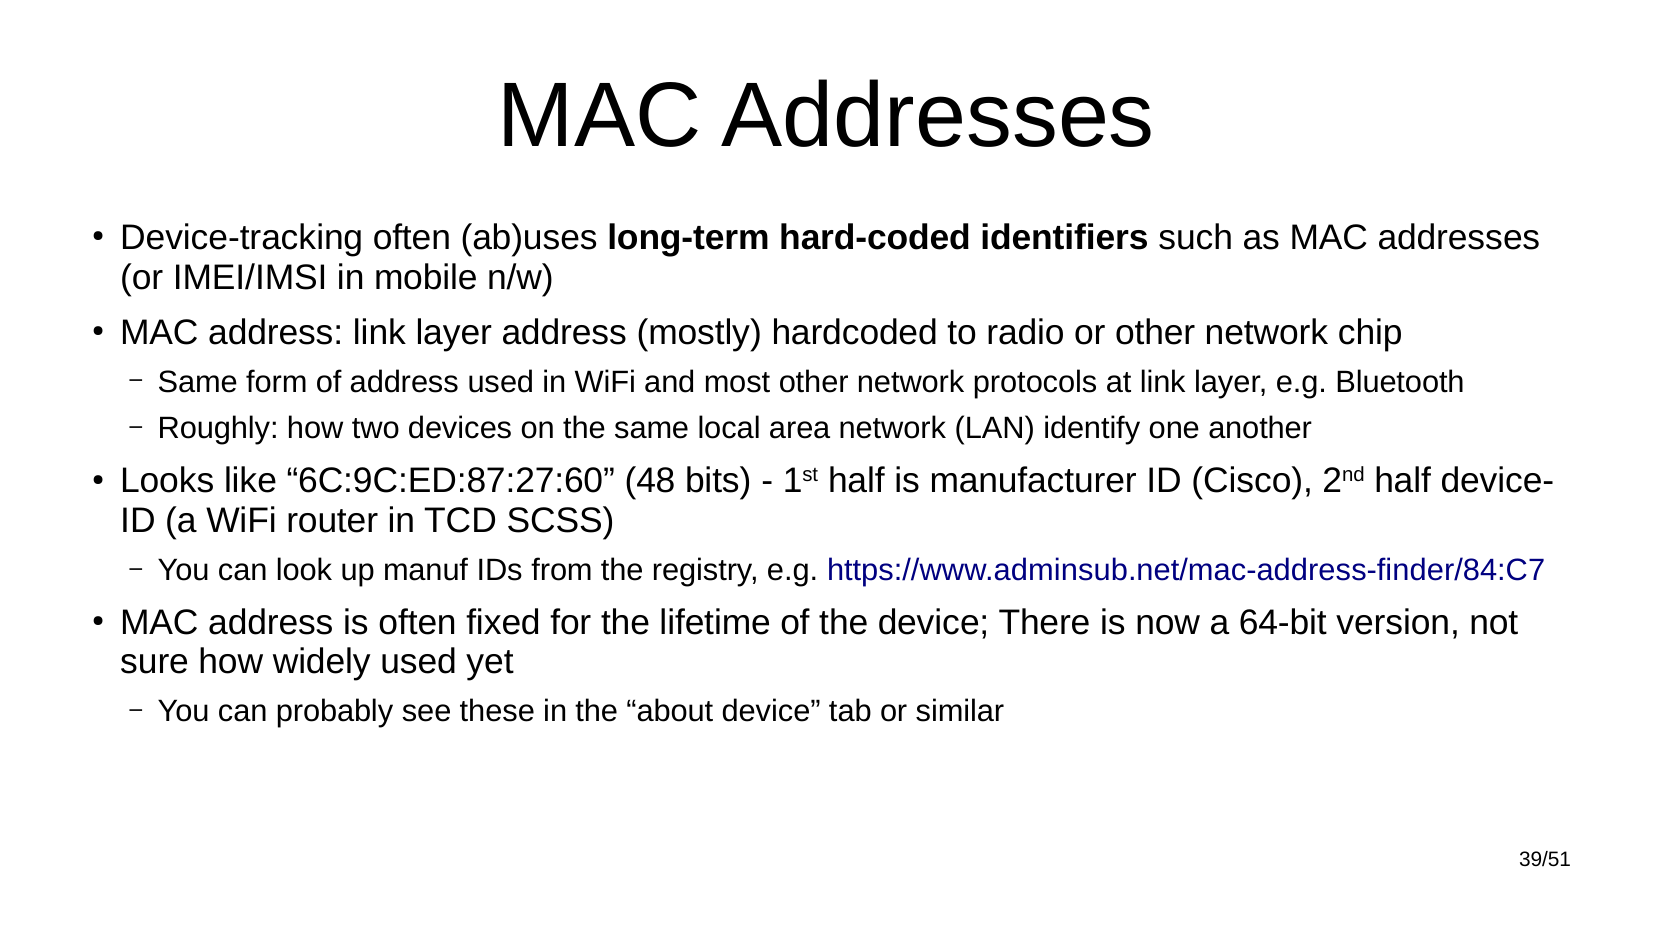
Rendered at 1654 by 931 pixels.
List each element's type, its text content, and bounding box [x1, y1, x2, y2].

list Device-tracking often (ab)uses long-term hard-coded identifiers such as MAC addresses (or IMEI/IMSI in mobile n/w) MAC address: link layer address (mostly) hardcoded to radio or other network chip Same form of address used in WiFi and most other network protocols at link layer, e.g. Bluetooth Roughly: how two devices on the same local area network (LAN) identify one another Looks like “6C:9C:ED:87:27:60” (48 bits) - 1st half is manufacturer ID (Cisco), 2nd half device-ID (a WiFi router in TCD SCSS) You can look up manuf IDs from the registry, e.g. https://www.adminsub.net/mac-address-finder/84:C7 MAC address is often fixed for the lifetime of the device; There is now a 64-bit version, not sure how widely used yet You can probably see these in the “about device” tab or similar [82, 217, 1571, 758]
title MAC Addresses [82, 37, 1571, 193]
